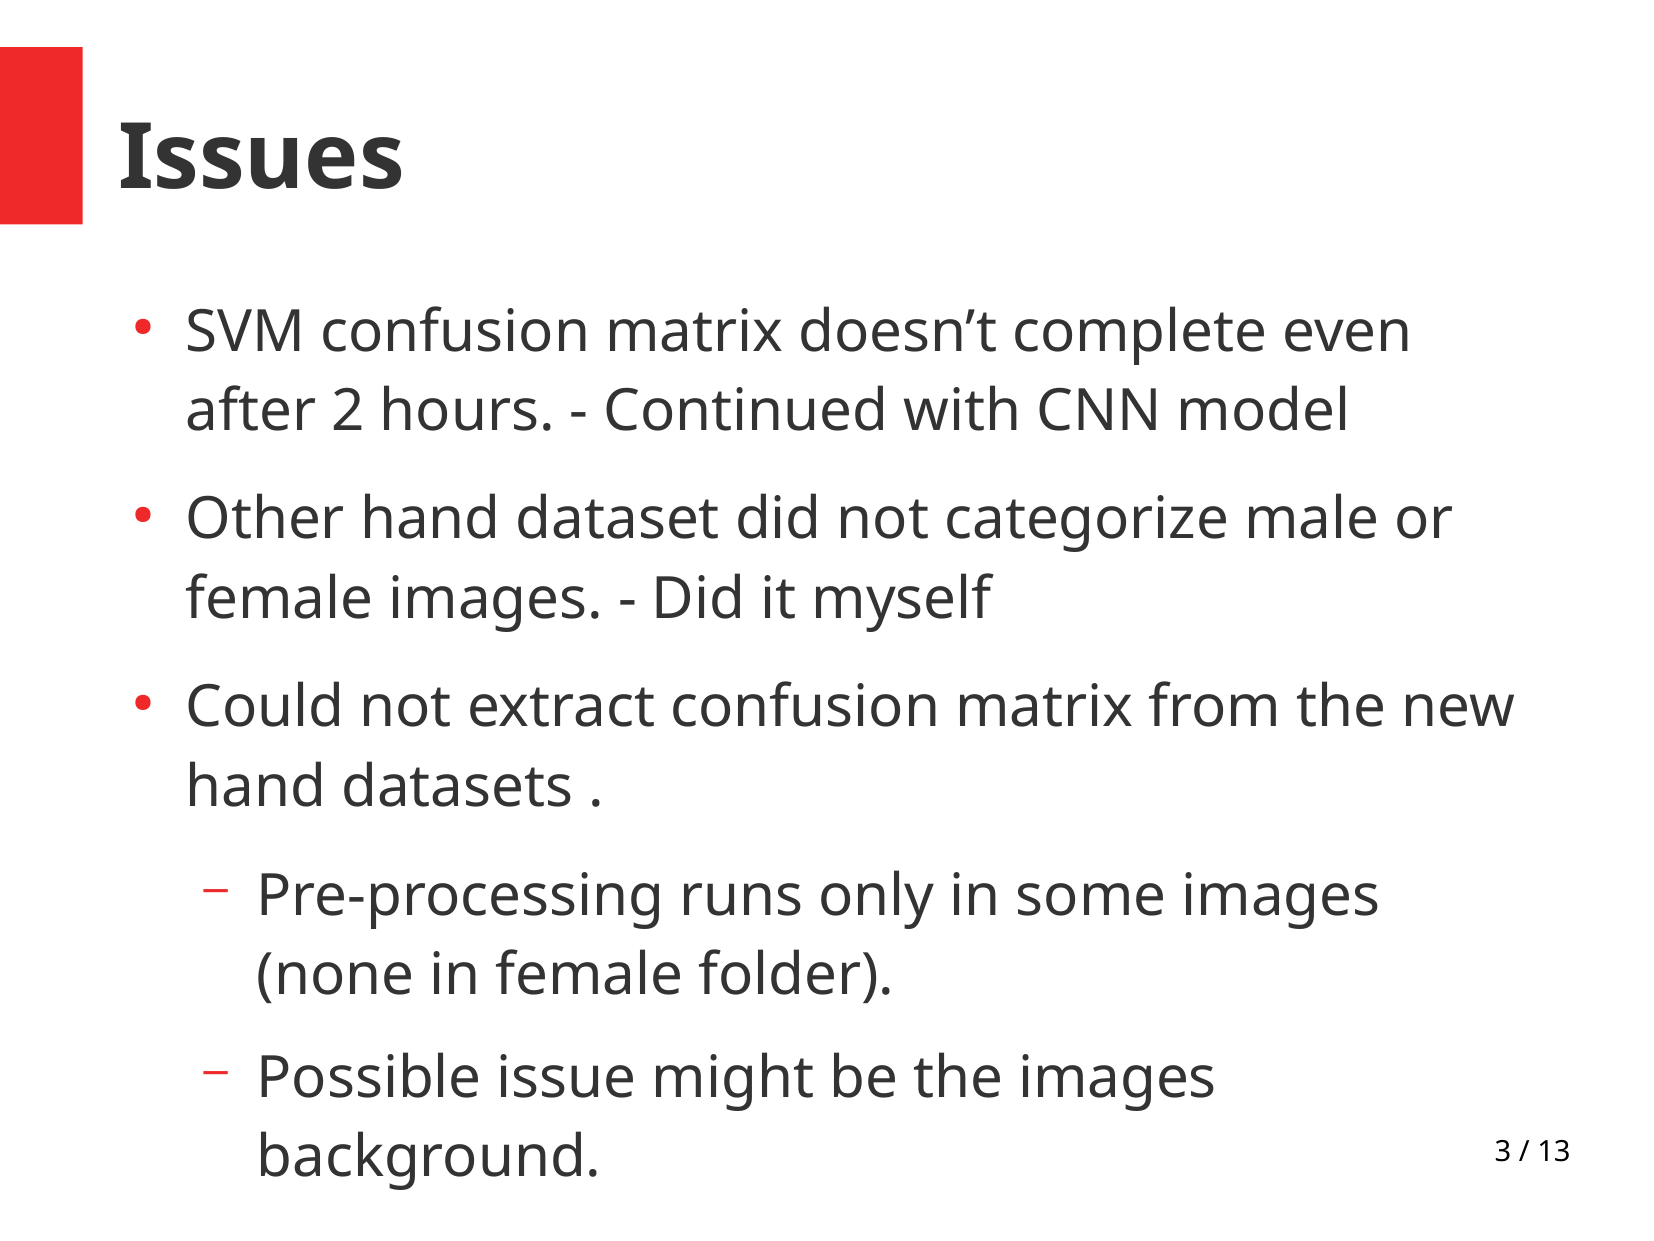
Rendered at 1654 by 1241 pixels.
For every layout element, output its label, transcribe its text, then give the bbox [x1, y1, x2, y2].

list SVM confusion matrix doesn’t complete even after 2 hours. - Continued with CNN model Other hand dataset did not categorize male or female images. - Did it myself Could not extract confusion matrix from the new hand datasets . Pre-processing runs only in some images (none in female folder). Possible issue might be the images background. [114, 288, 1533, 1217]
title Issues [118, 49, 1571, 257]
